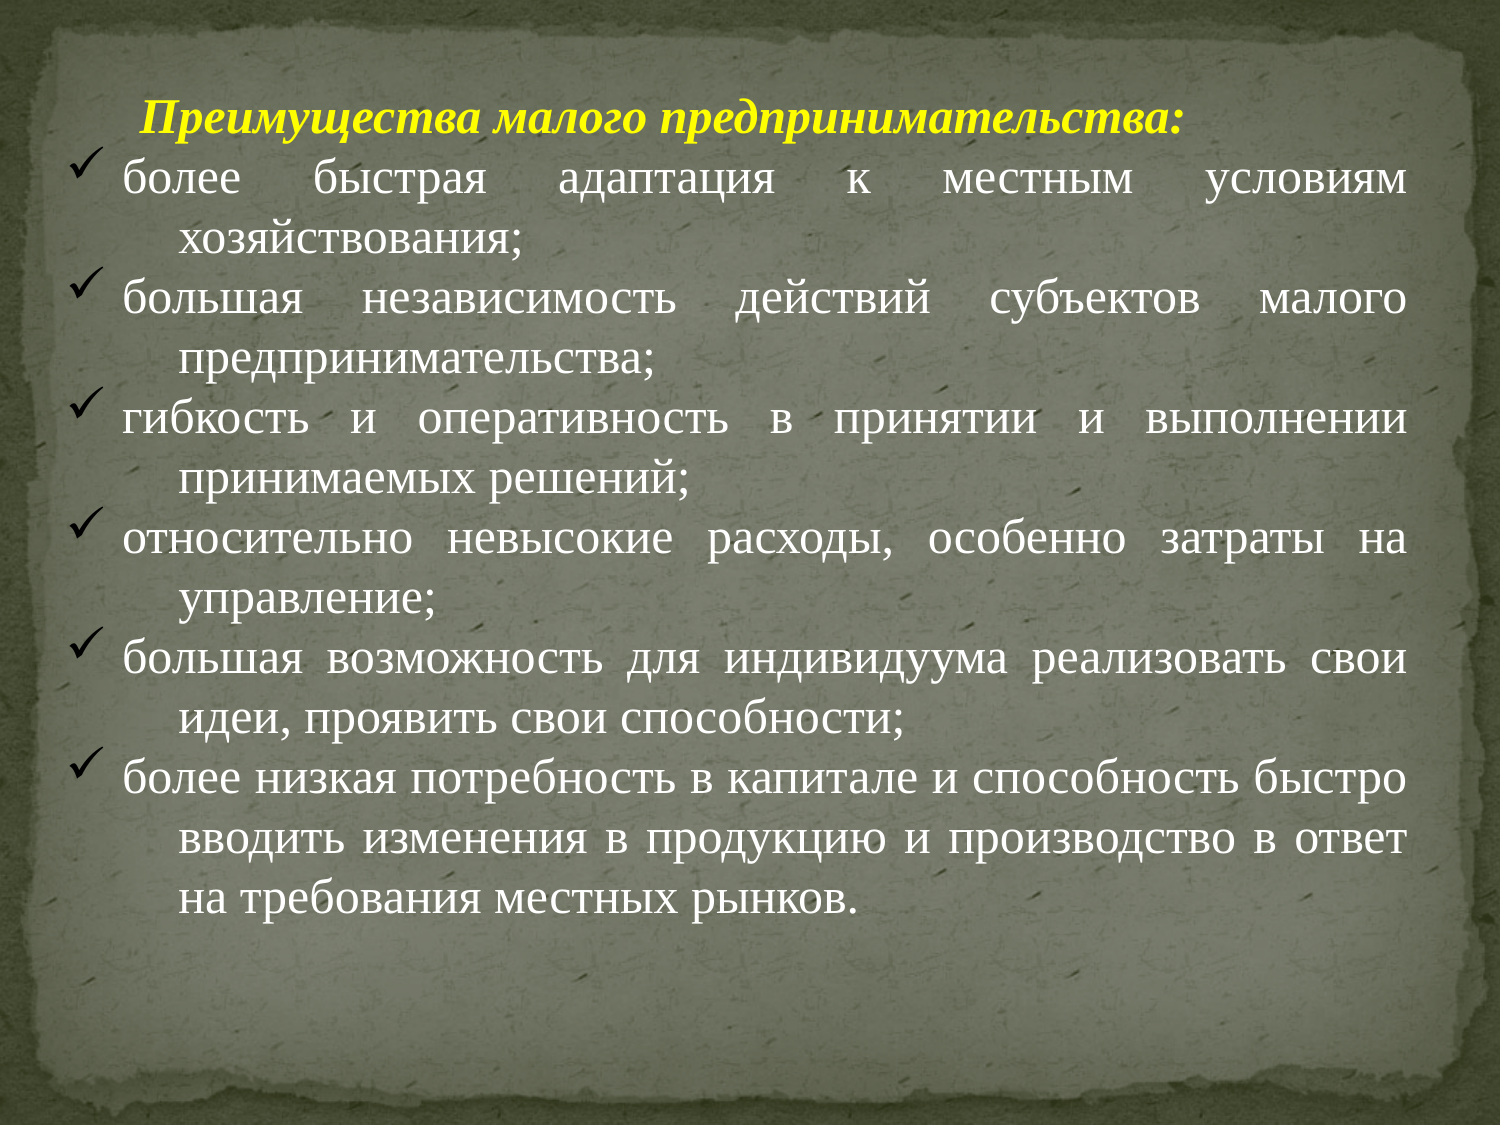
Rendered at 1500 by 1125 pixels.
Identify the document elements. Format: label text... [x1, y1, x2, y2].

text_box Преимущества малого предпринимательства: более быстрая адаптация к местным условиям хозяйствования; большая независимость действий субъектов малого предпринимательства; гибкость и оперативность в принятии и выполнении принимаемых решений; относительно невысокие расходы, особенно затраты на управление; большая возможность для индивидуума реализовать свои идеи, проявить свои способности; более низкая потребность в капитале и способность быстро вводить изменения в продукцию и производство в ответ на требования местных рынков. [51, 76, 1423, 931]
